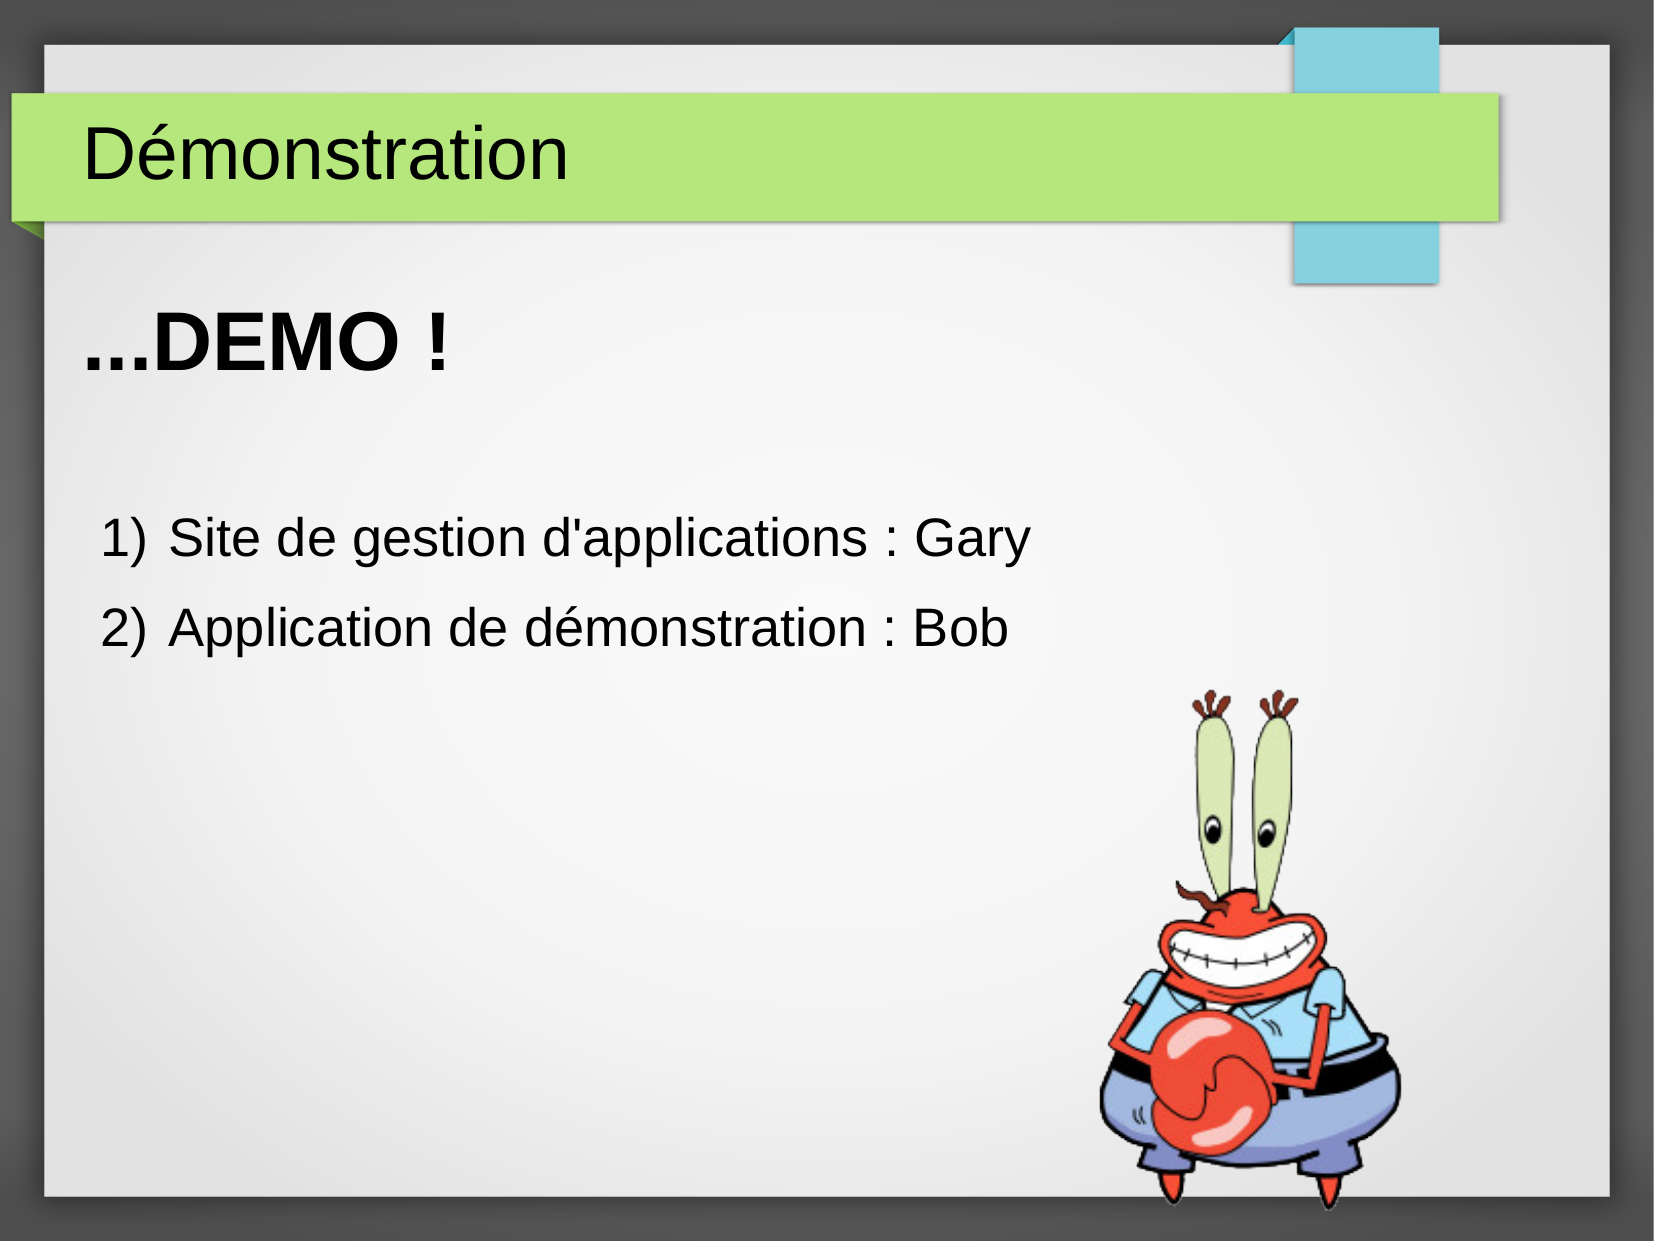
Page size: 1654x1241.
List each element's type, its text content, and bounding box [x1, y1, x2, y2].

list ...DEMO ! Site de gestion d'applications : Gary Application de démonstration : Bob [82, 295, 1571, 1015]
title Démonstration [82, 94, 1264, 213]
picture [0, 0, 1654, 1241]
